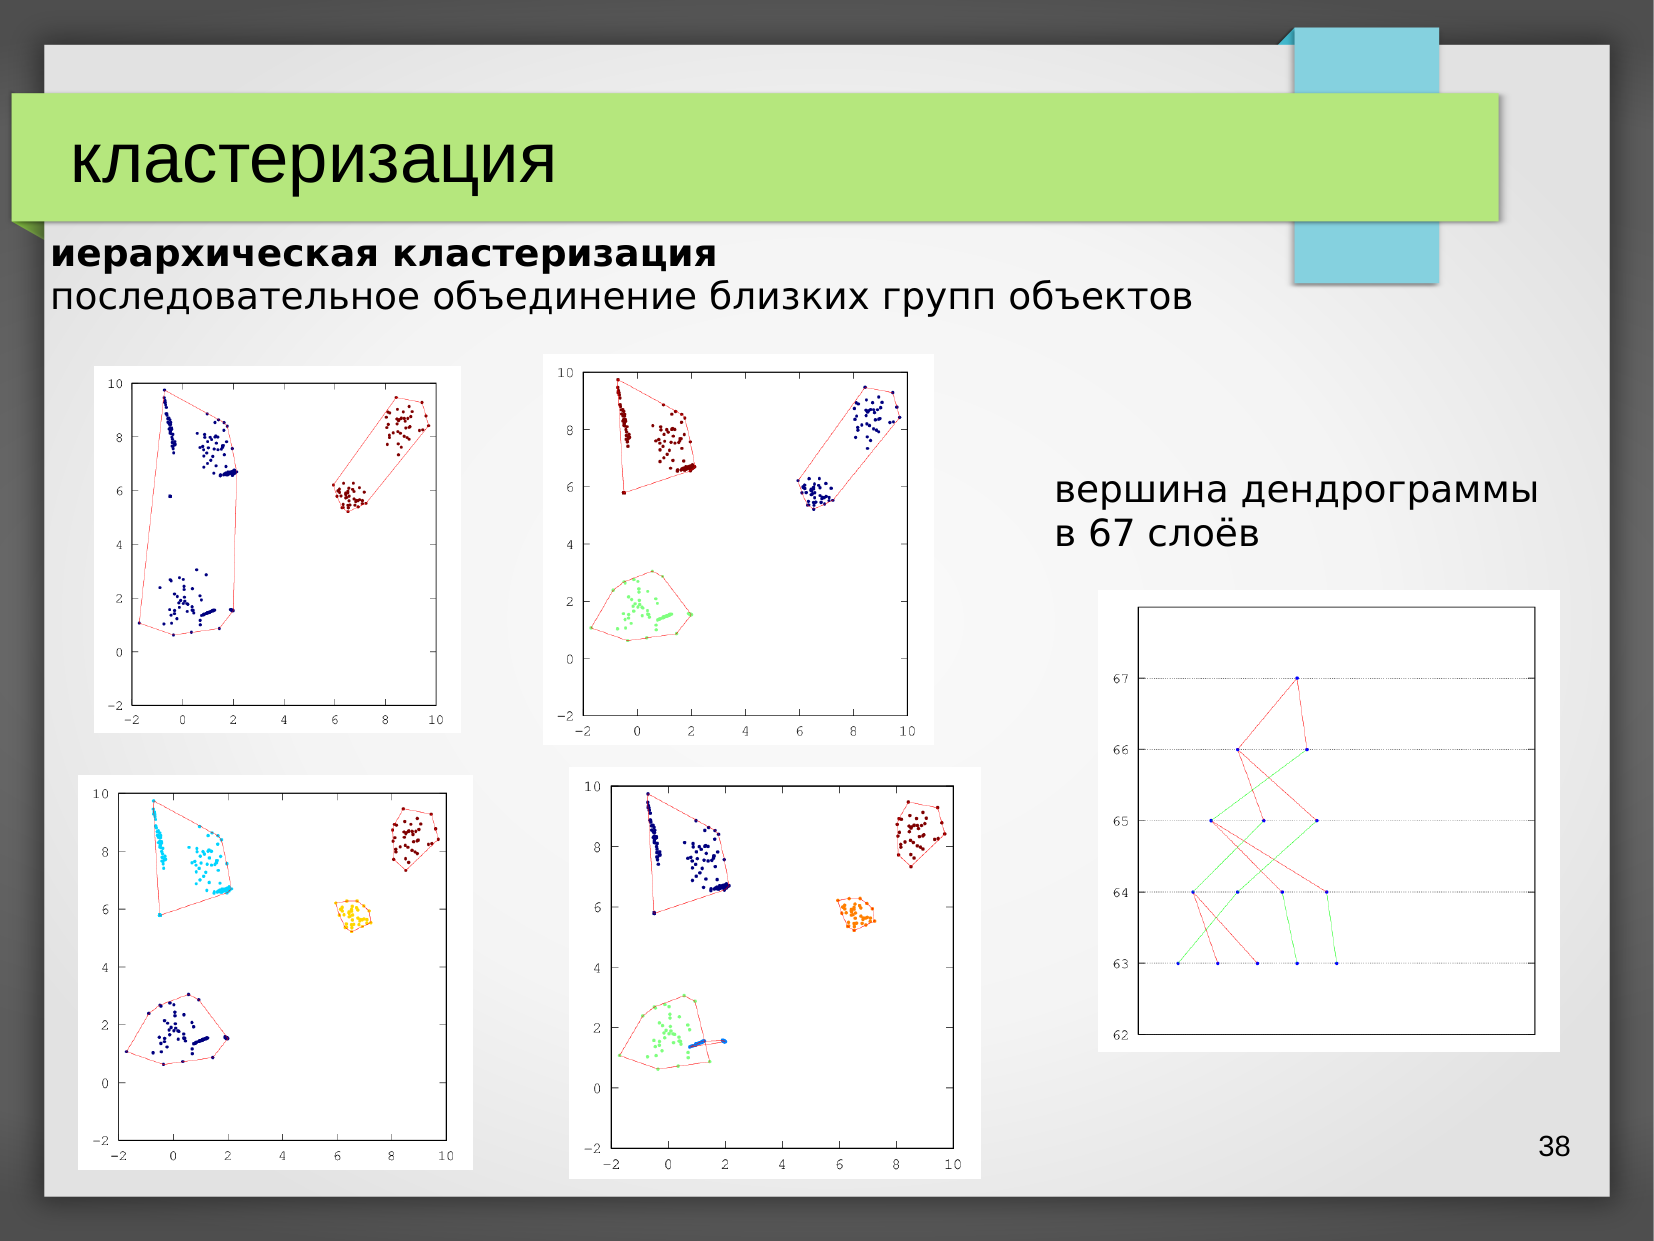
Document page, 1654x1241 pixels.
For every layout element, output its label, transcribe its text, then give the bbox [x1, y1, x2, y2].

title кластеризация [70, 118, 1205, 199]
picture [0, 0, 1654, 1241]
text_box вершина дендрограммы в 67 слоёв [1039, 460, 1619, 563]
text_box иерархическая кластеризация последовательное объединение близких групп объектов [35, 224, 1288, 327]
